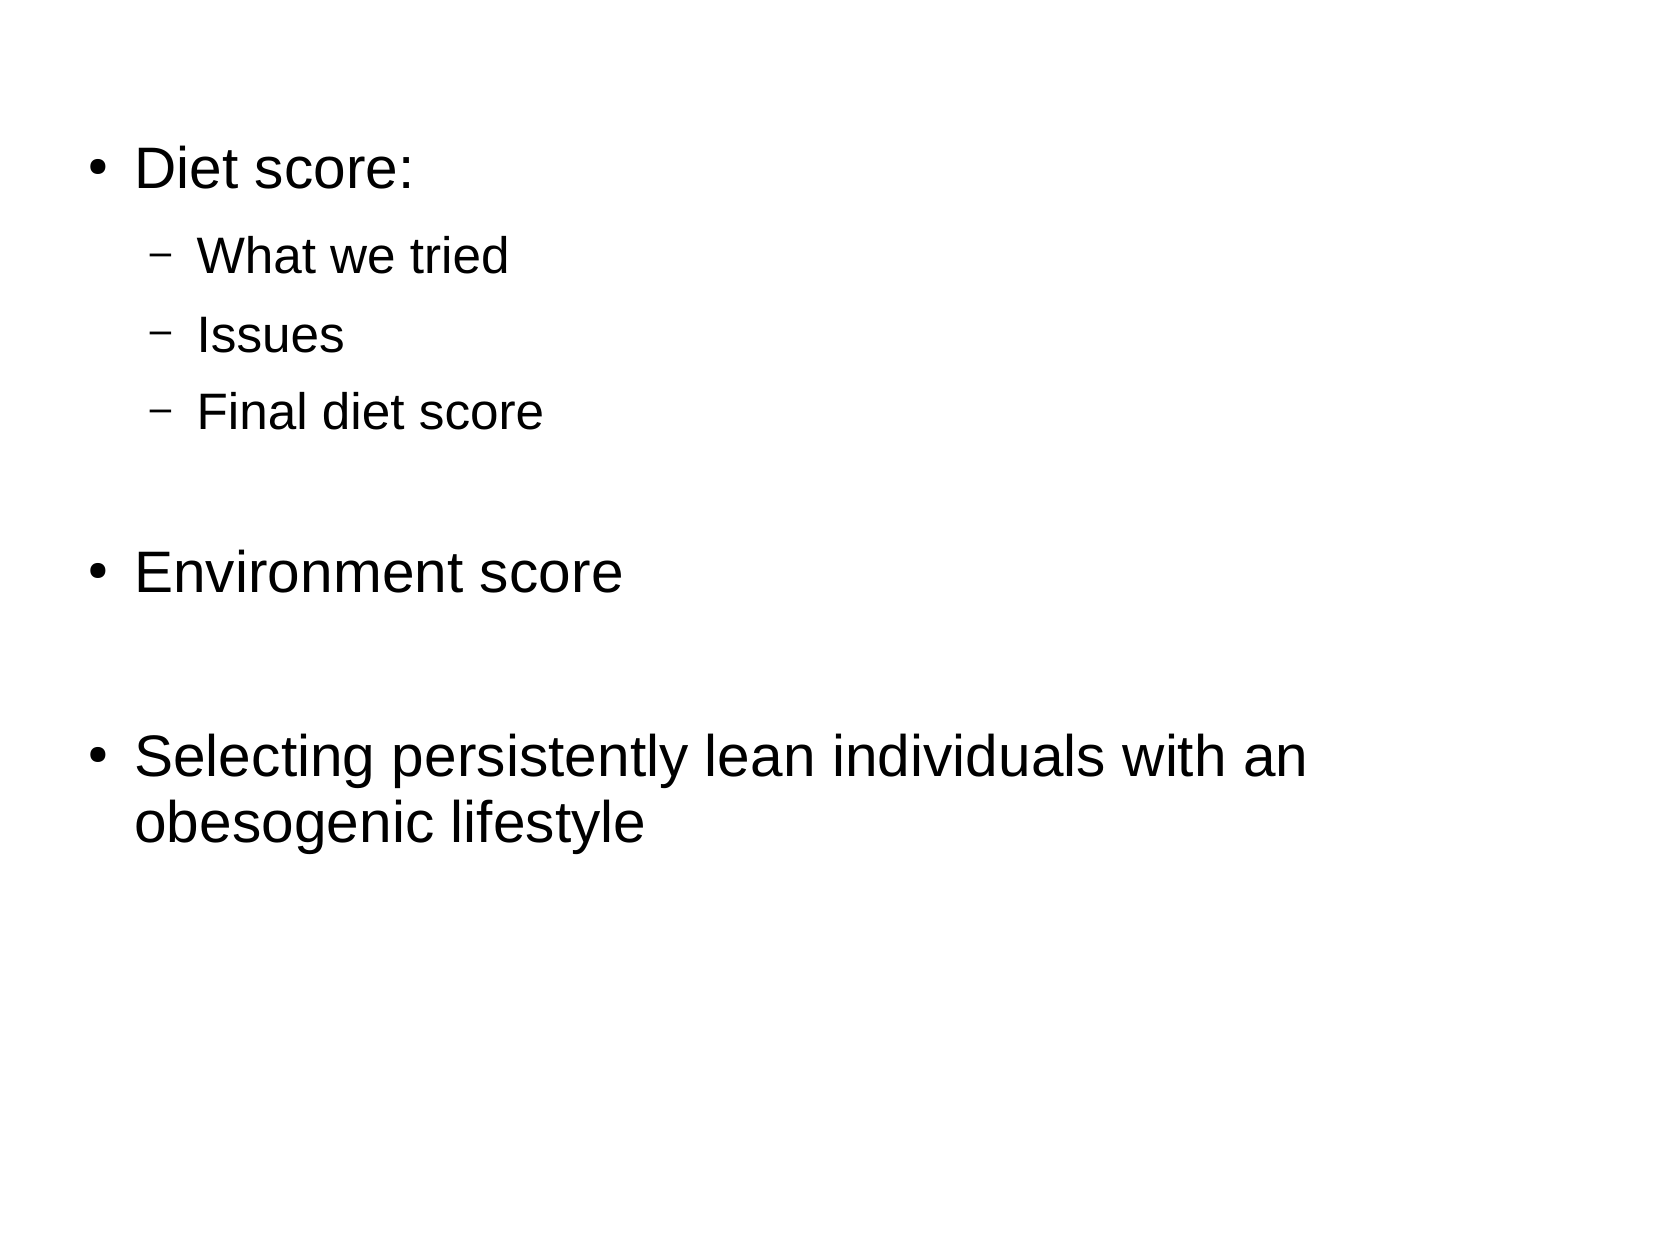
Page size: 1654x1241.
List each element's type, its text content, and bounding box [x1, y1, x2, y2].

list Diet score: What we tried Issues Final diet score Environment score Selecting persistently lean individuals with an obesogenic lifestyle [71, 135, 1561, 856]
